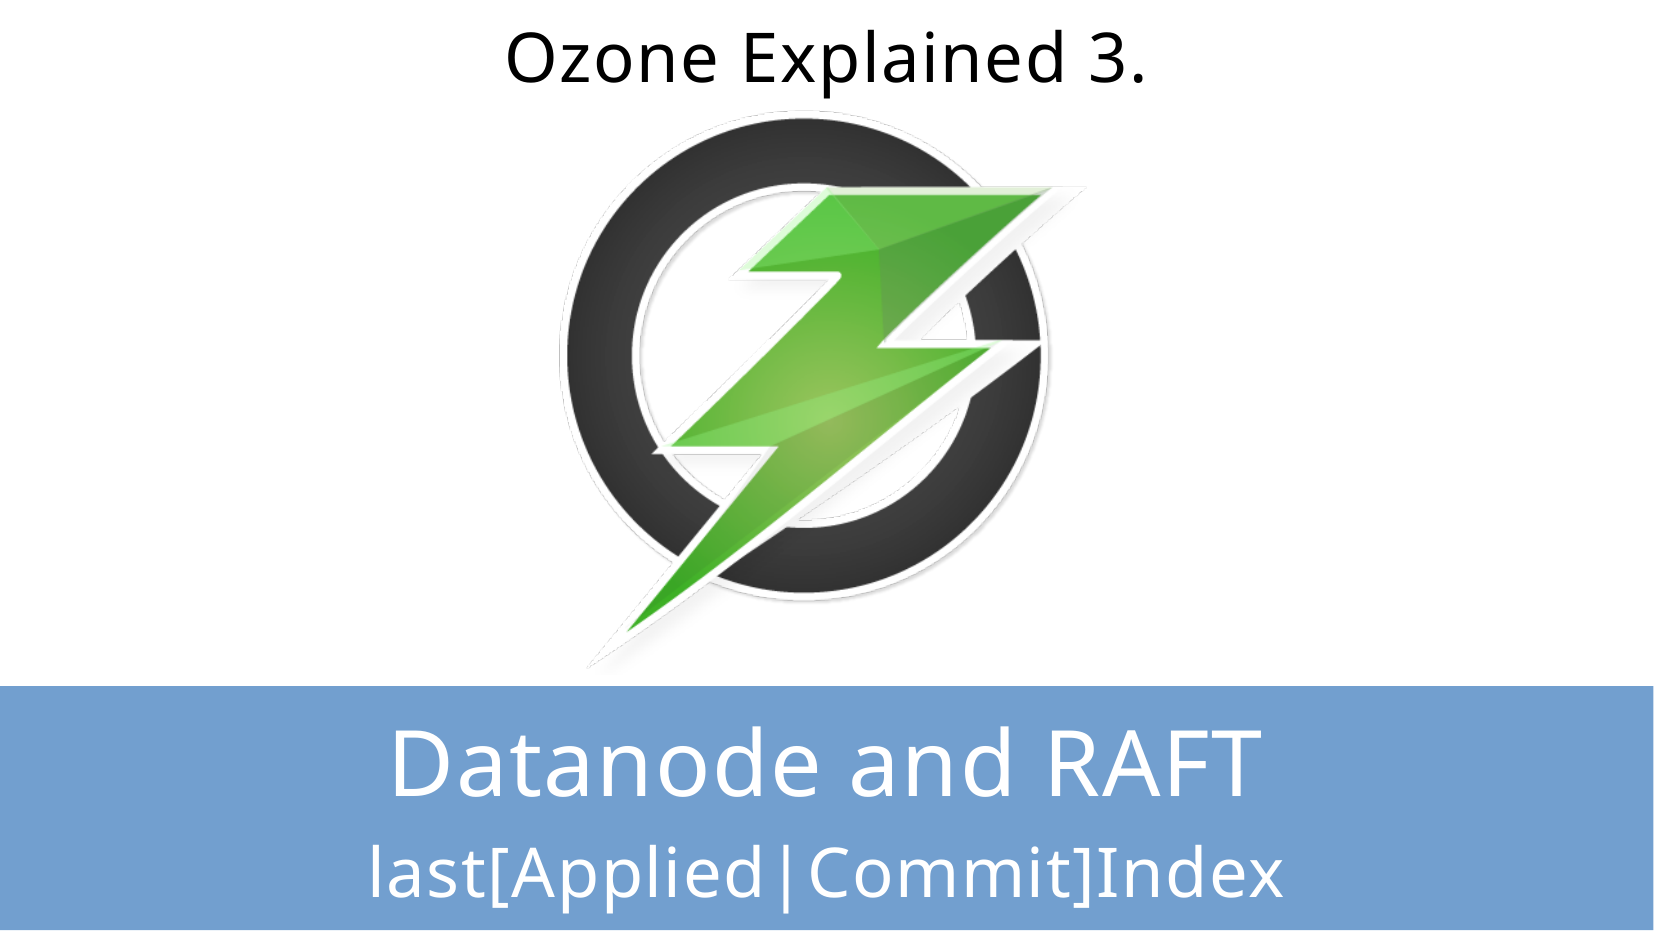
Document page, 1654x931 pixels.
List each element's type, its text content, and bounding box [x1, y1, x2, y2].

picture [552, 100, 1094, 675]
title Datanode and RAFT last[Applied|Commit]Index [0, 686, 1654, 931]
title Ozone Explained 3. [0, 8, 1654, 105]
